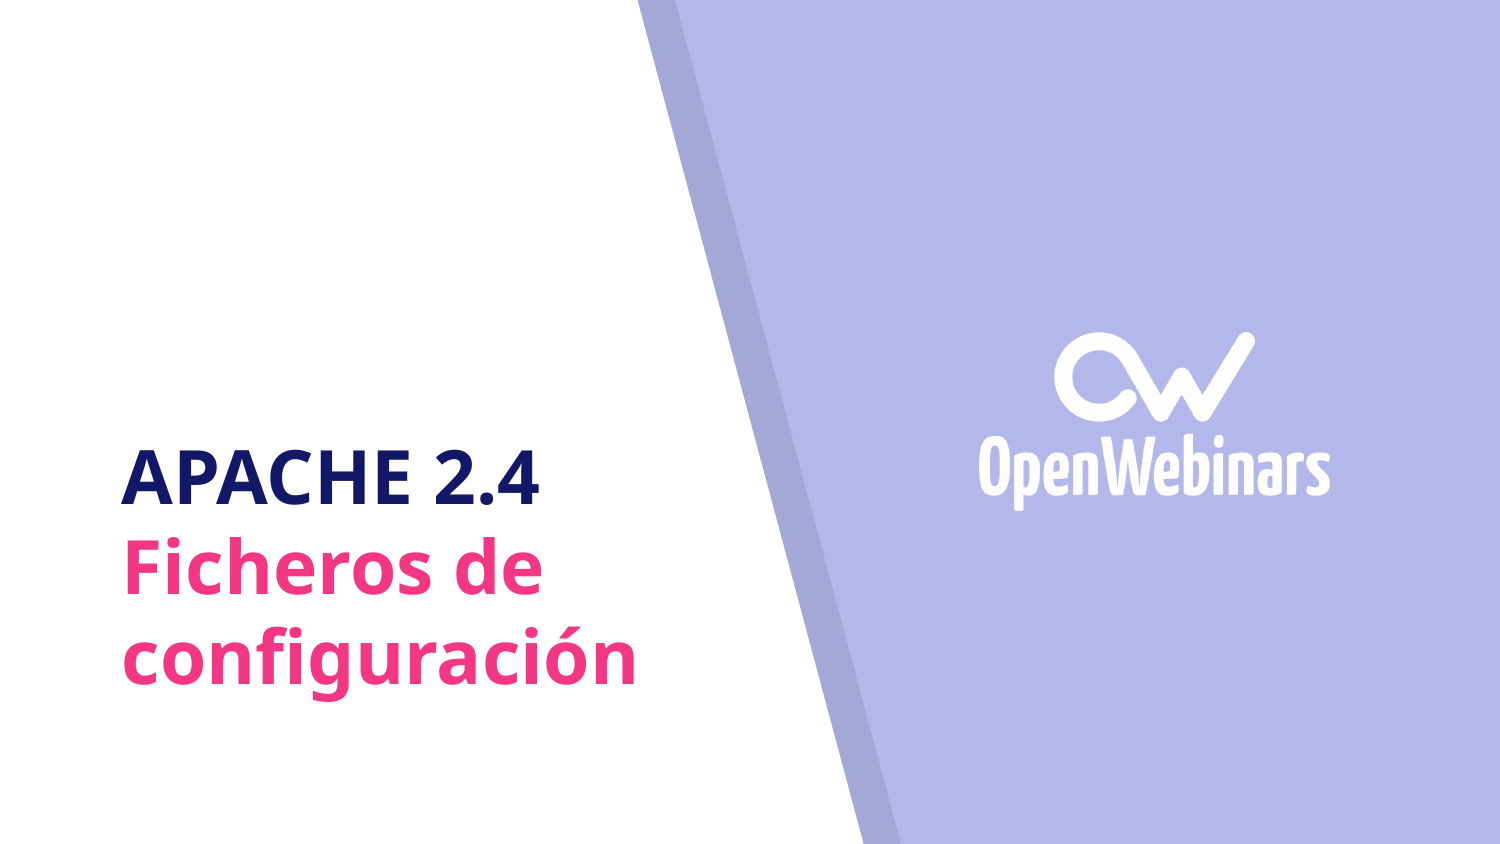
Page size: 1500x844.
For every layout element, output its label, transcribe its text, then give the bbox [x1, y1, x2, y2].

picture [979, 332, 1330, 512]
title APACHE 2.4 Ficheros de configuración [106, 520, 801, 715]
